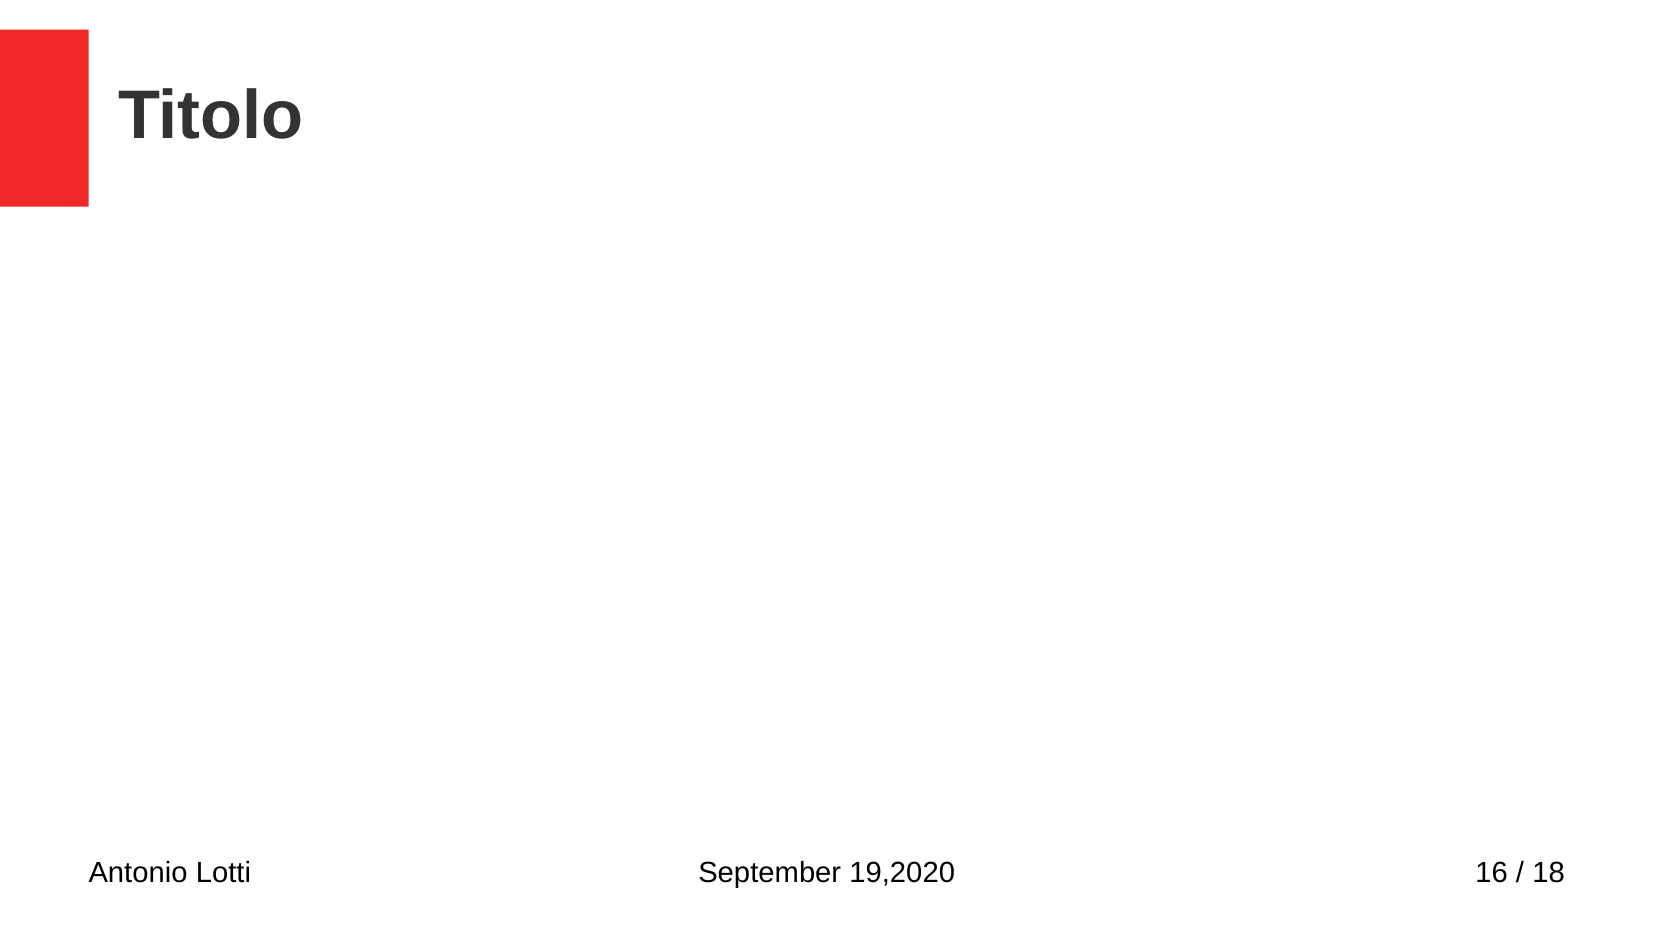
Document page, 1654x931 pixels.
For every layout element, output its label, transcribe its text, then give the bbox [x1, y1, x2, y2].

title Titolo [118, 37, 1571, 193]
